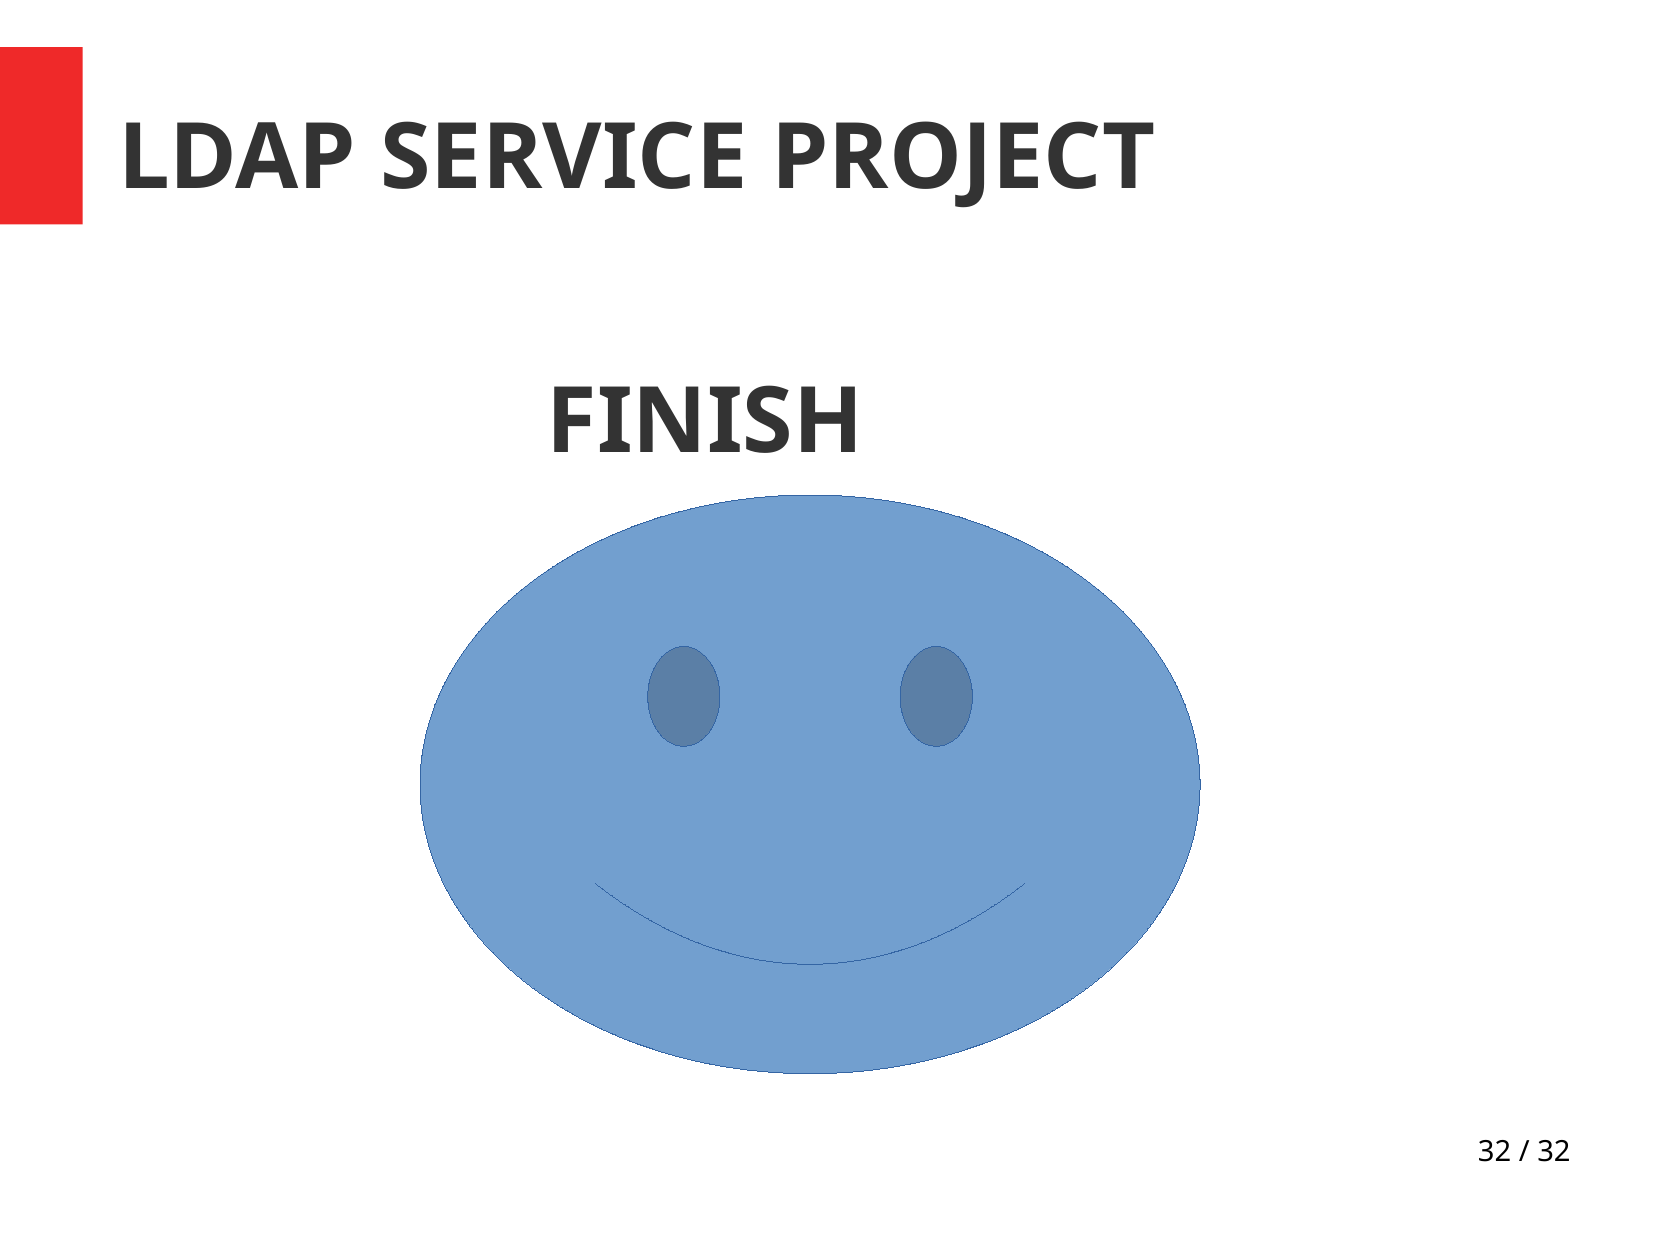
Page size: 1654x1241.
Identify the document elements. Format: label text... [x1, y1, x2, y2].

title LDAP SERVICE PROJECT [118, 49, 1571, 257]
list FINISH [118, 354, 1536, 1074]
text_box [420, 495, 1201, 1074]
